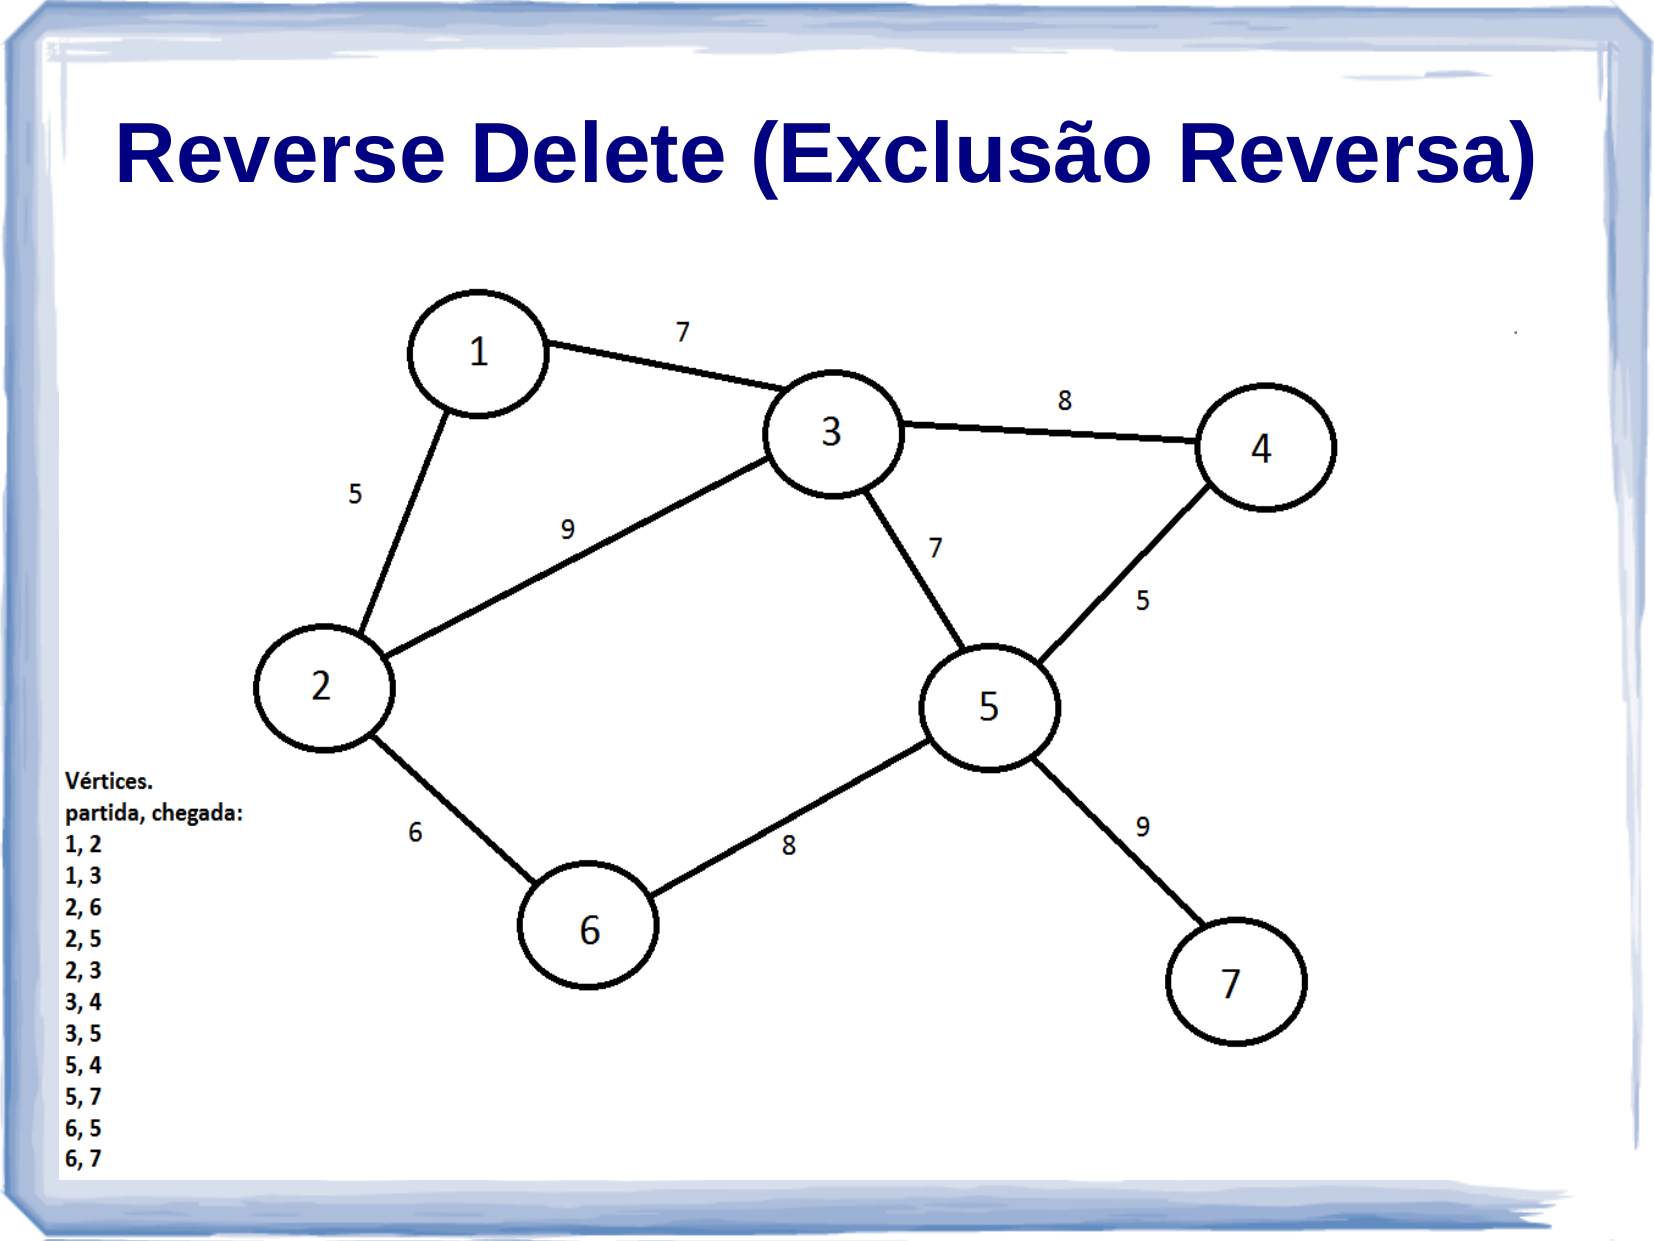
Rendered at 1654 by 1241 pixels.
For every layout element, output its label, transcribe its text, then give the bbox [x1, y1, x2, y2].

title Reverse Delete (Exclusão Reversa) [82, 49, 1571, 222]
picture [0, 0, 1654, 1241]
